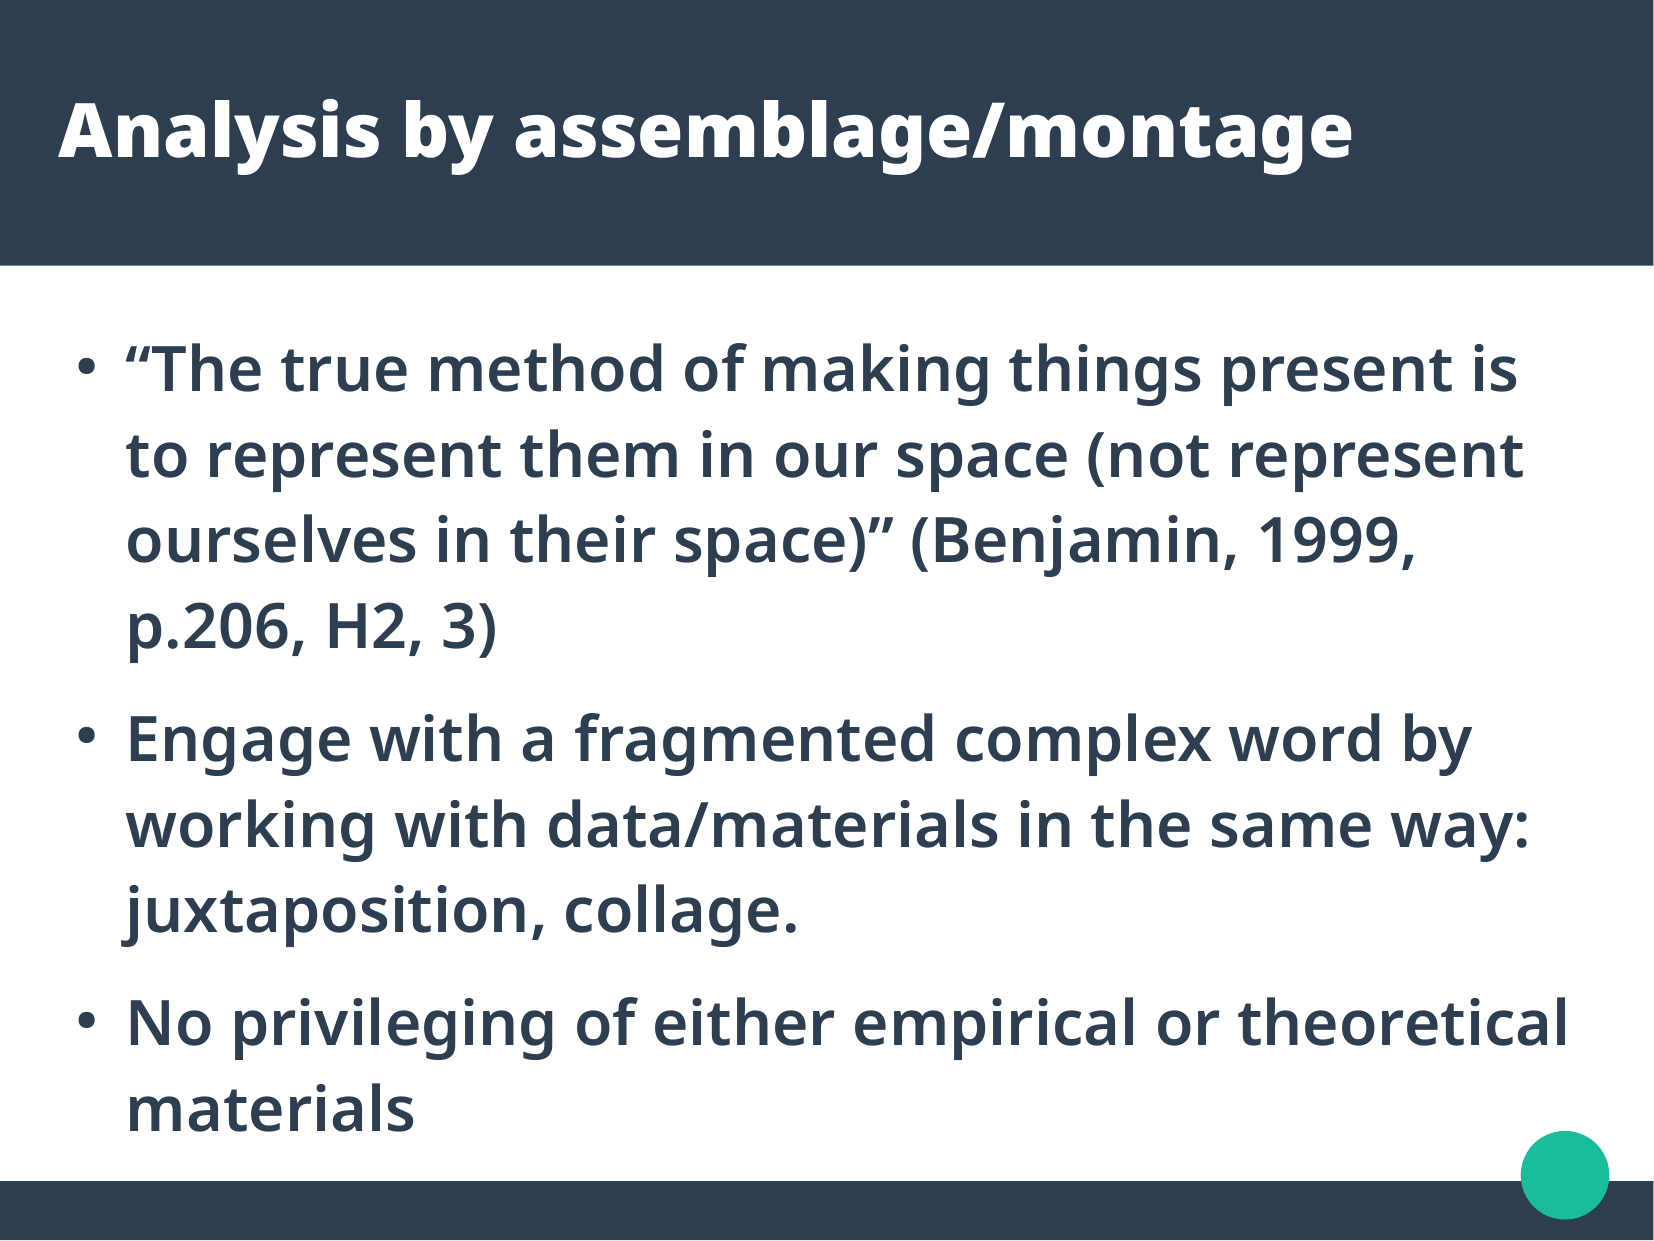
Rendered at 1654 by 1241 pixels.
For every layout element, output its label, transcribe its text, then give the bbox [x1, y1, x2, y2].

title Analysis by assemblage/montage [59, 49, 1595, 207]
list “The true method of making things present is to represent them in our space (not represent ourselves in their space)” (Benjamin, 1999, p.206, H2, 3) Engage with a fragmented complex word by working with data/materials in the same way: juxtaposition, collage. No privileging of either empirical or theoretical materials [59, 324, 1595, 1152]
